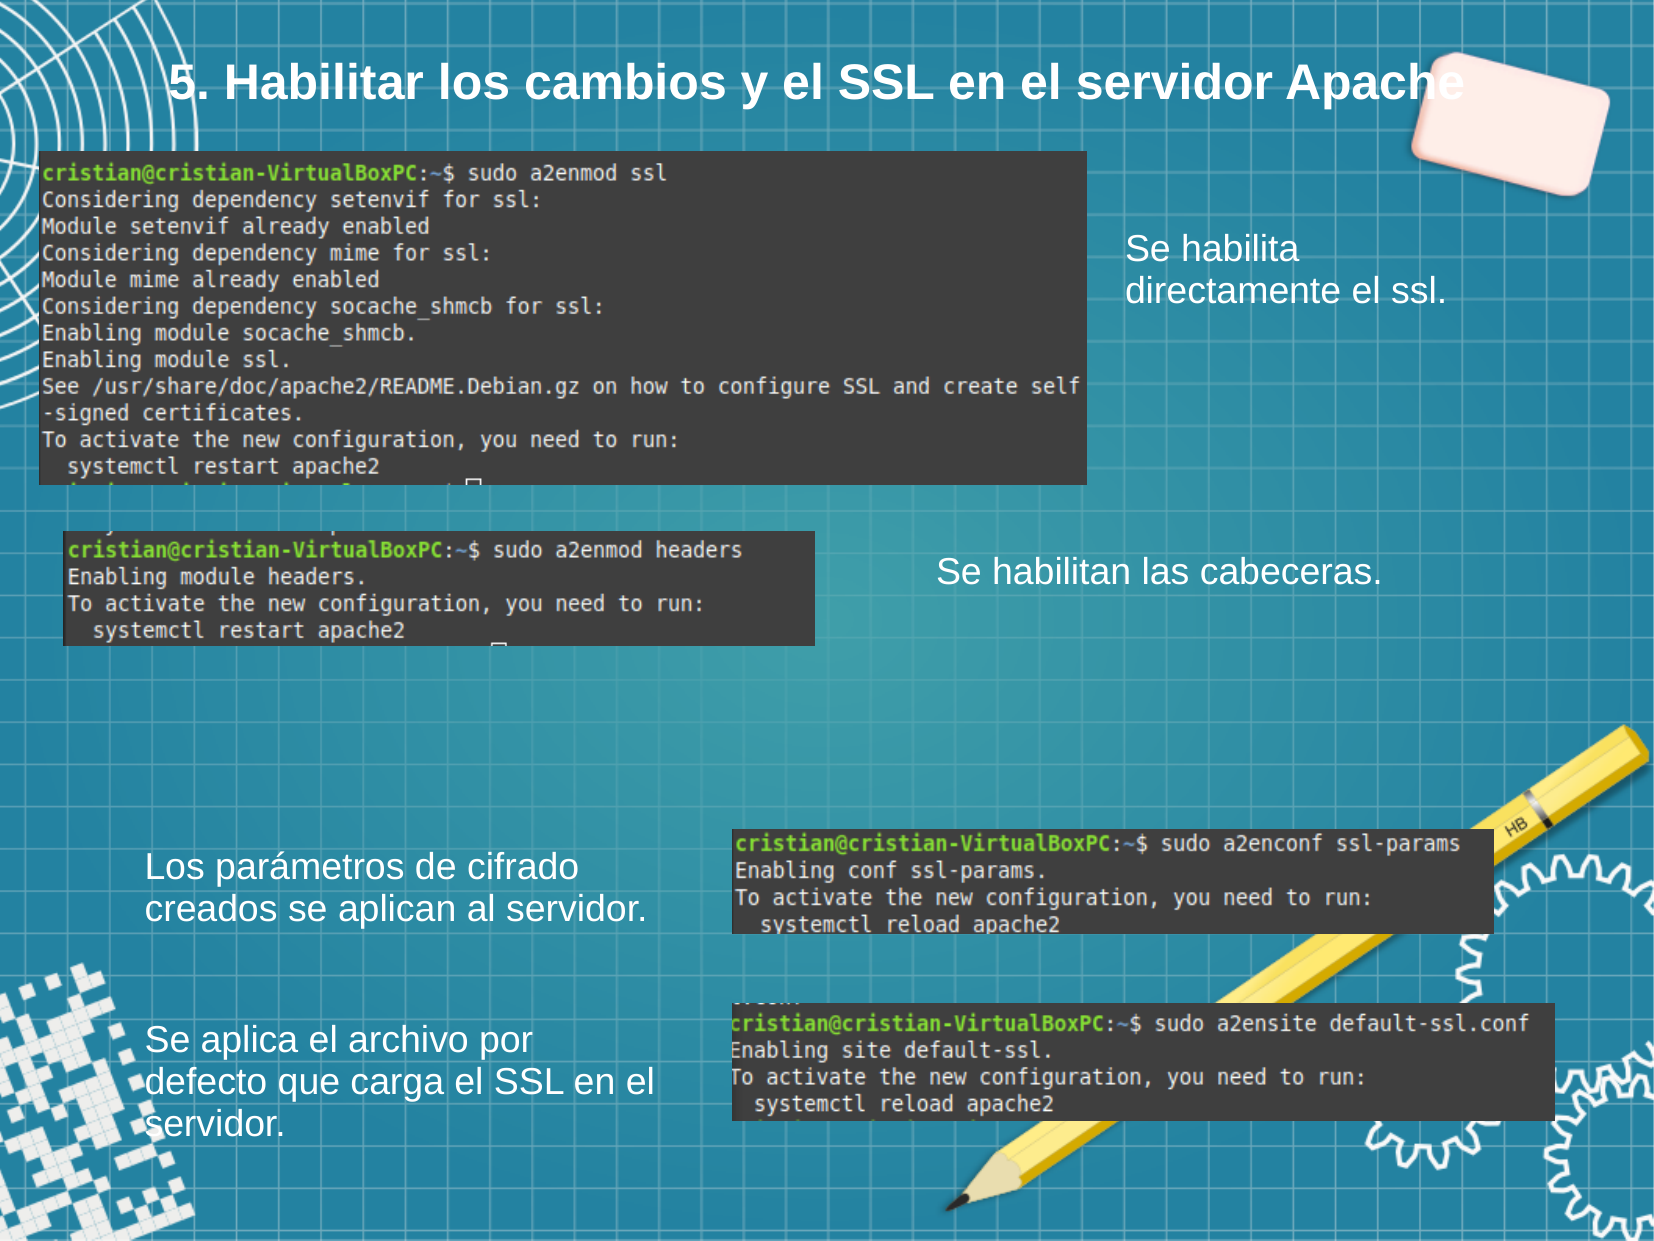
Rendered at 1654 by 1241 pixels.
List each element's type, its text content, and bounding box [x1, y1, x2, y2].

text_box Se habilitan las cabeceras. [921, 543, 1418, 603]
text_box 5. Habilitar los cambios y el SSL en el servidor Apache [153, 47, 1501, 119]
text_box Se habilita directamente el ssl. [1110, 220, 1512, 319]
text_box Se aplica el archivo por defecto que carga el SSL en el servidor. [129, 1011, 674, 1153]
text_box Los parámetros de cifrado creados se aplican al servidor. [129, 838, 674, 938]
picture [0, 0, 1654, 1241]
